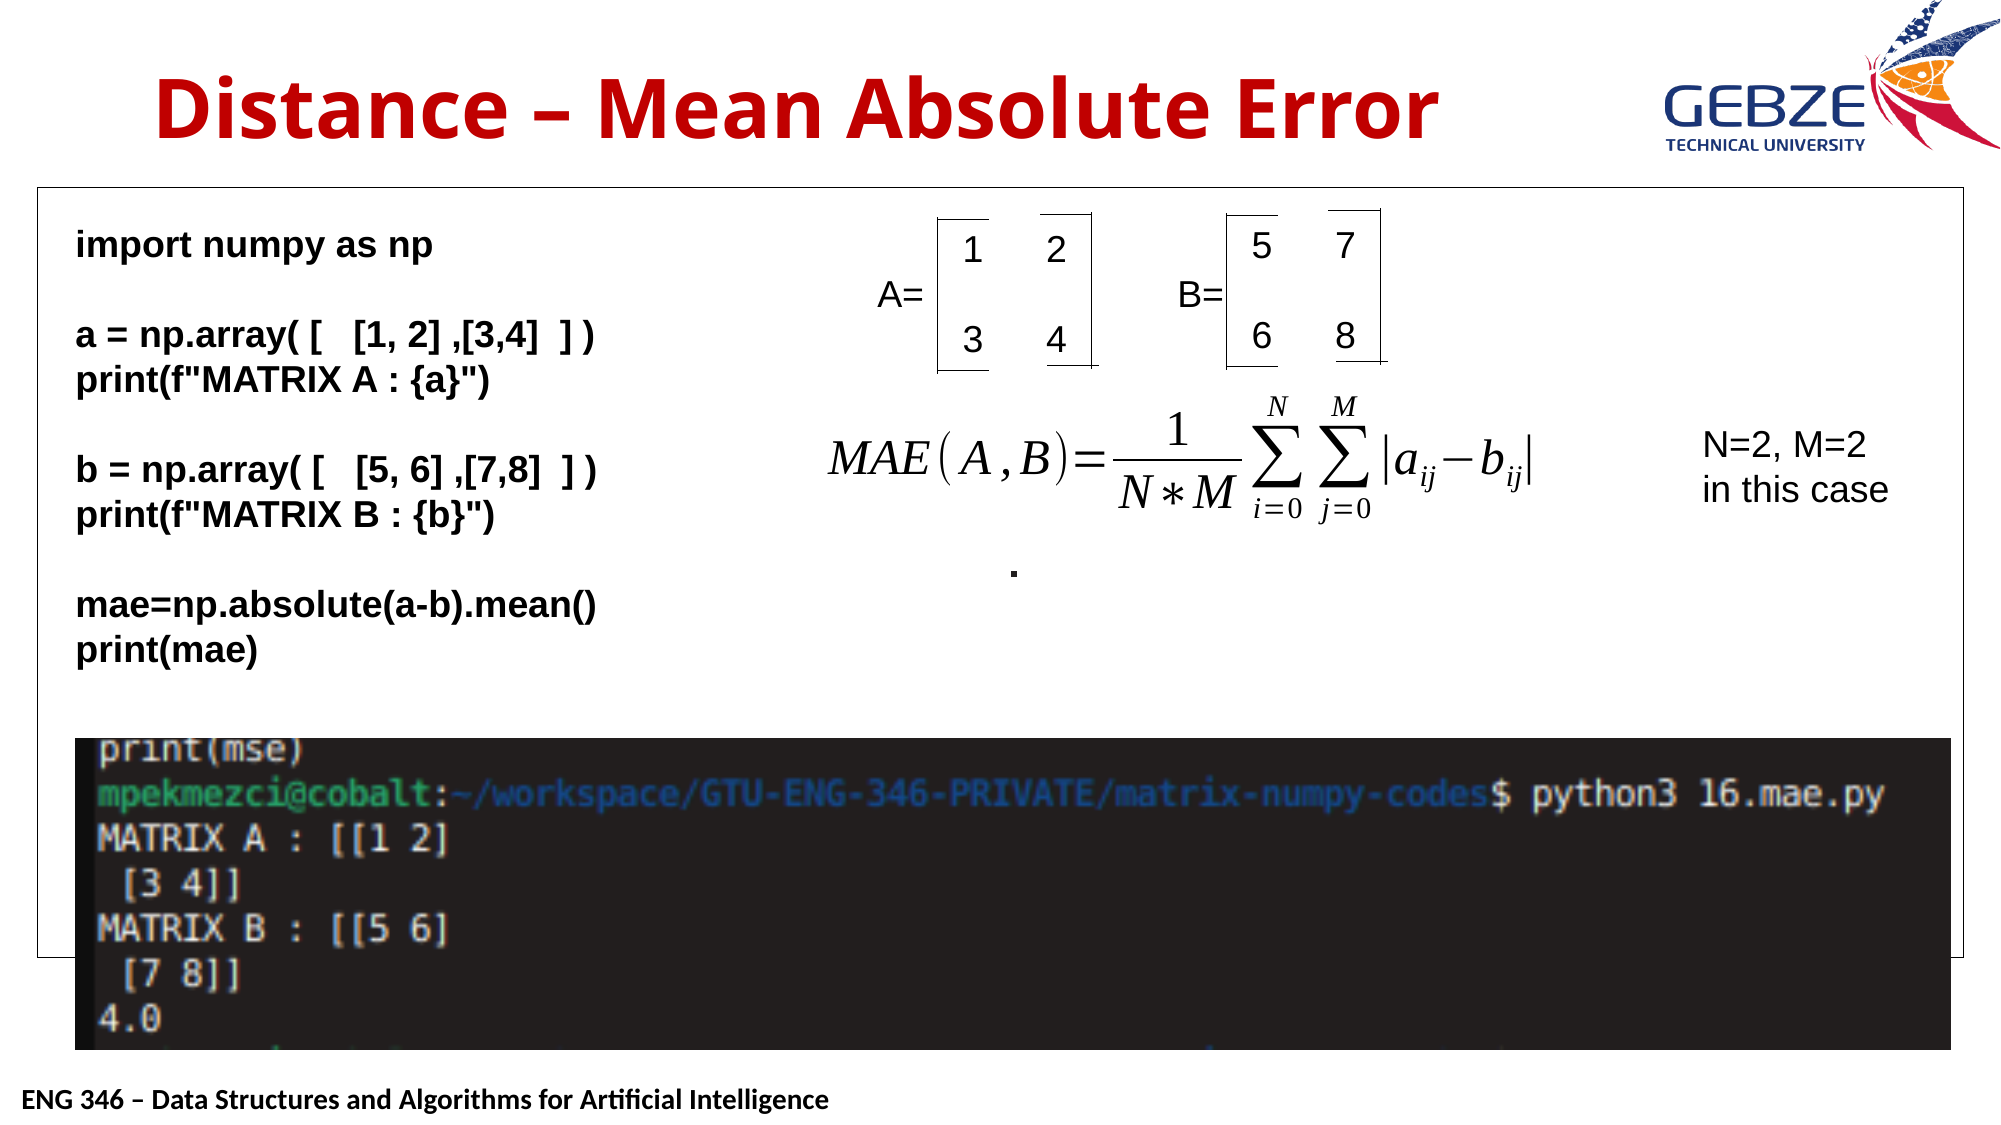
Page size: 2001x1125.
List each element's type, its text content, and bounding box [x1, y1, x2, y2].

text_box import numpy as np a = np.array( [ [1, 2] ,[3,4] ] ) print(f"MATRIX A : {a}") b = np.array( [ [5, 6] ,[7,8] ] ) print(f"MATRIX B : {b}") mae=np.absolute(a-b).mean() print(mae) [60, 212, 1200, 605]
text_box N=2, M=2 in this case [1687, 412, 1913, 600]
picture [75, 738, 1951, 1051]
text_box 5 7 6 8 [1226, 213, 1381, 389]
chart [825, 389, 1540, 526]
picture [1665, 0, 2001, 151]
text_box A= [862, 262, 975, 375]
title Distance – Mean Absolute Error [137, 59, 1650, 165]
text_box B= [1162, 262, 1275, 375]
